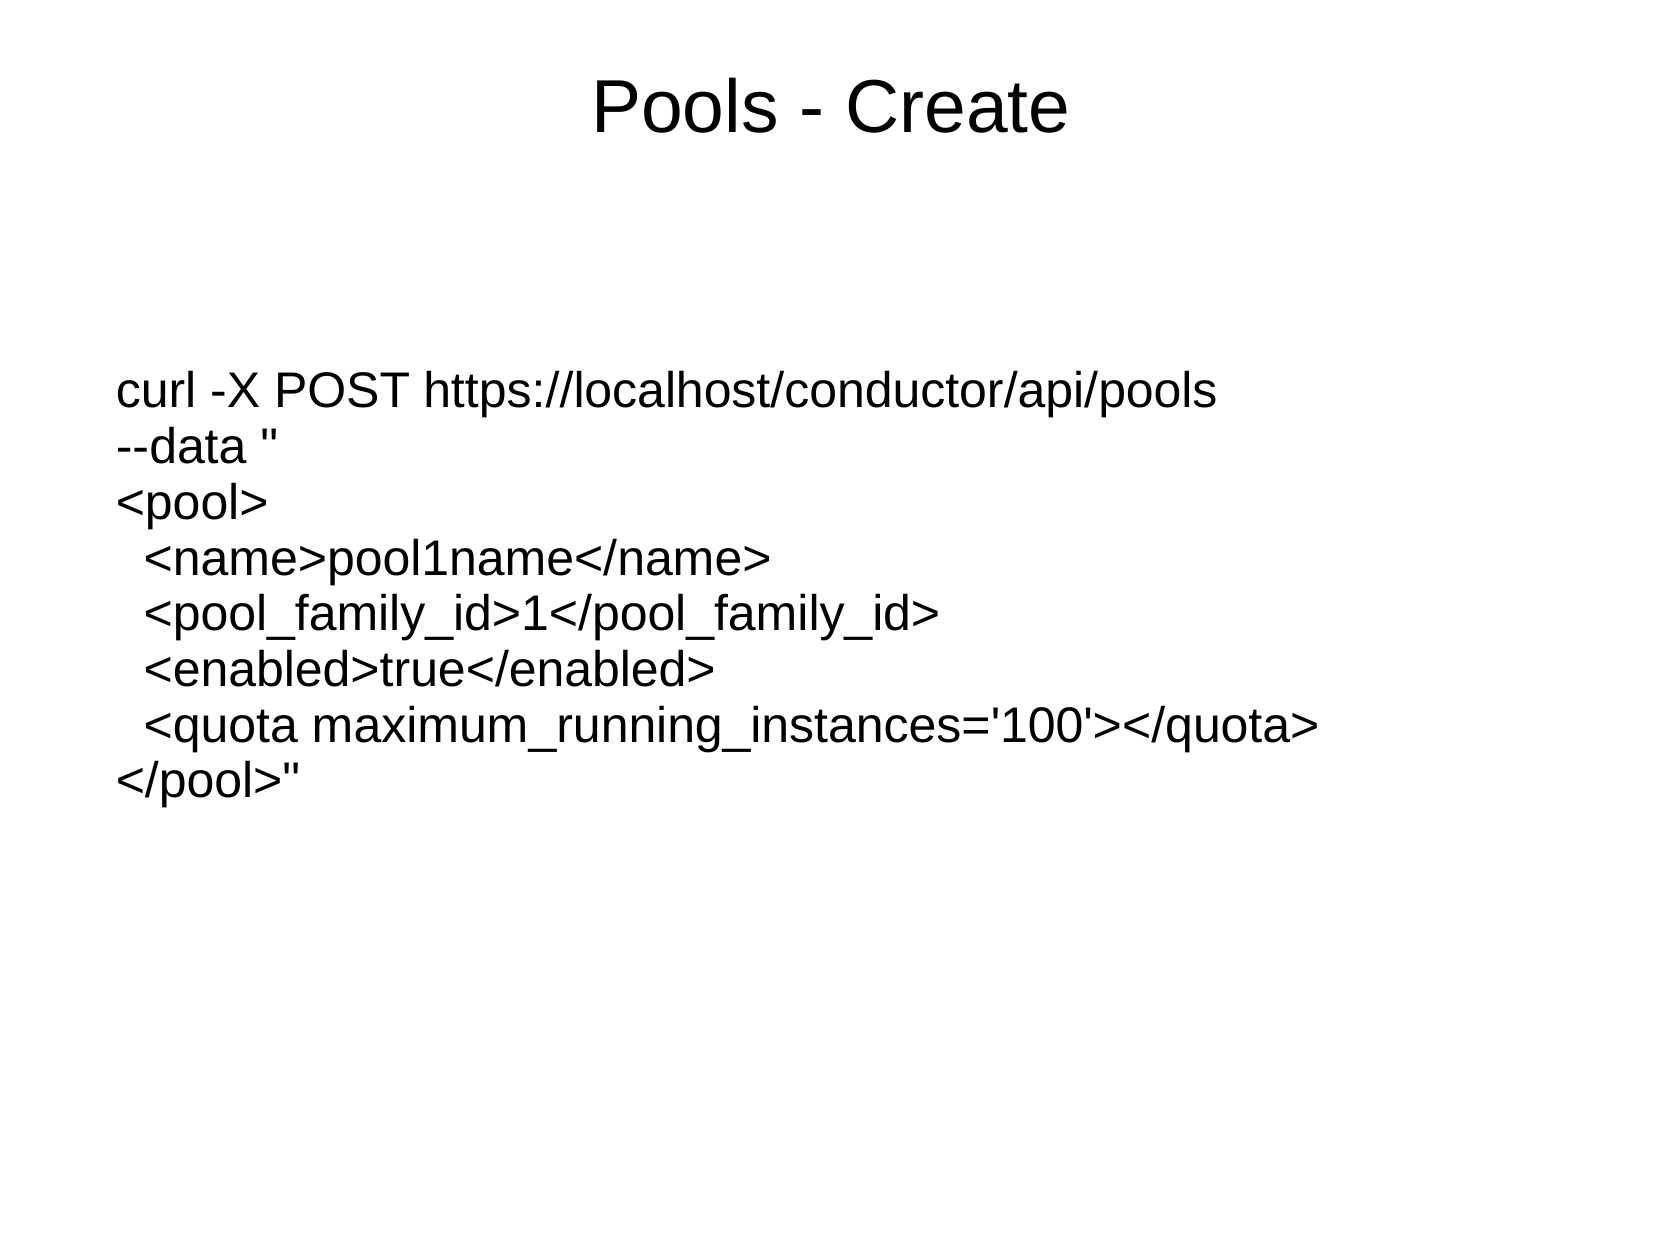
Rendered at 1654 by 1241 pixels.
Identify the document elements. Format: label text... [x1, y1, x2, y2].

subtitle curl -X POST https://localhost/conductor/api/pools --data " <pool> <name>pool1name</name> <pool_family_id>1</pool_family_id> <enabled>true</enabled> <quota maximum_running_instances='100'></quota> </pool>" [115, 225, 1571, 946]
title Pools - Create [86, 2, 1576, 211]
